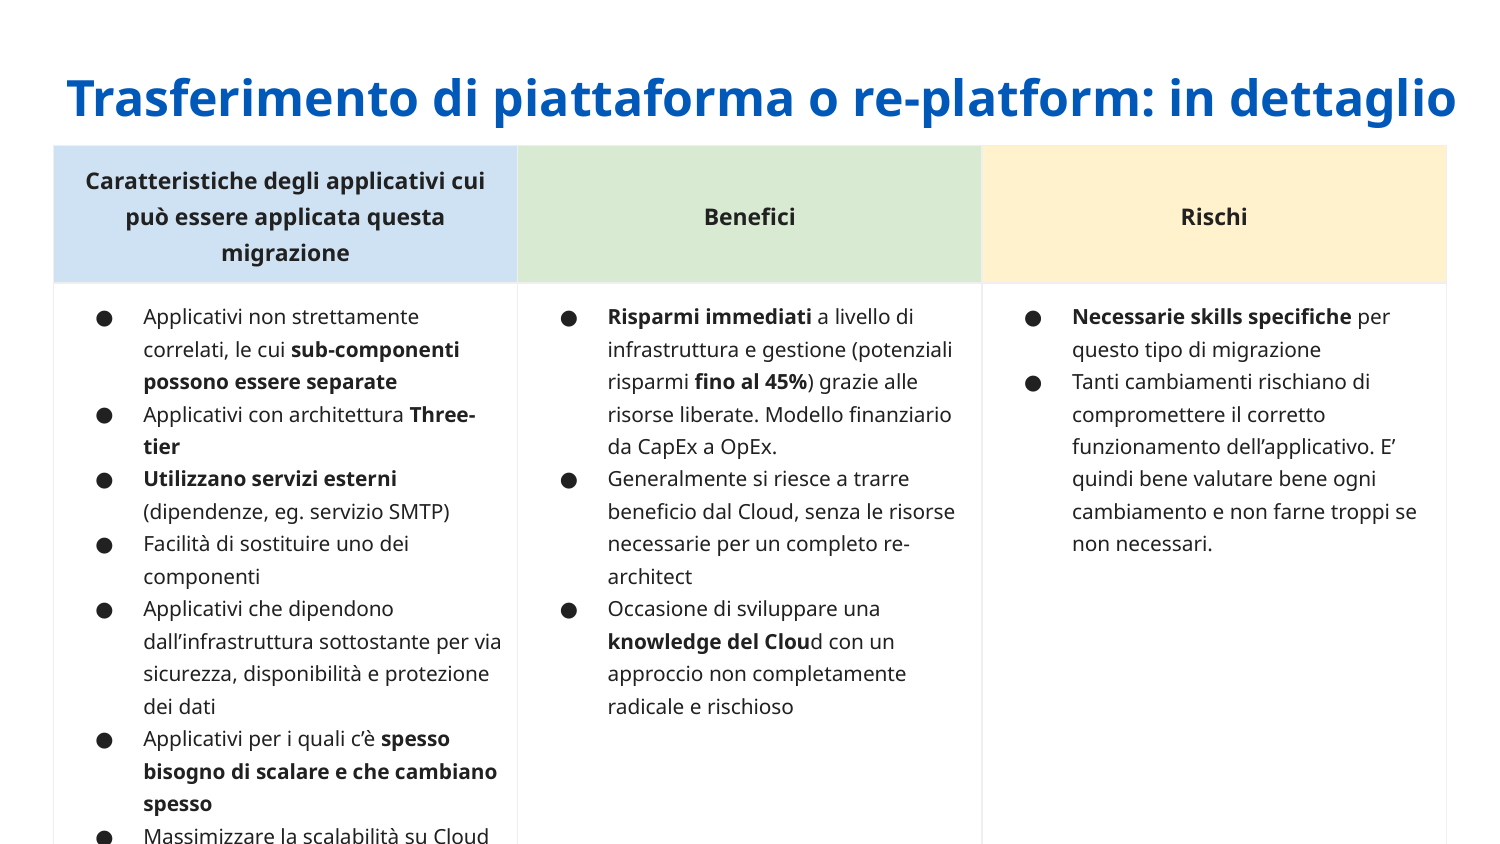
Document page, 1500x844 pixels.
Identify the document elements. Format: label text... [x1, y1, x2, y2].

table_cell Necessarie skills specifiche per questo tipo di migrazione Tanti cambiamenti rischiano di compromettere il corretto funzionamento dell’applicativo. E’ quindi bene valutare bene ogni cambiamento e non farne troppi se non necessari. [983, 284, 1446, 844]
table_cell Applicativi non strettamente correlati, le cui sub-componenti possono essere separate Applicativi con architettura Three-tier Utilizzano servizi esterni (dipendenze, eg. servizio SMTP) Facilità di sostituire uno dei componenti Applicativi che dipendono dall’infrastruttura sottostante per via sicurezza, disponibilità e protezione dei dati Applicativi per i quali c’è spesso bisogno di scalare e che cambiano spesso Massimizzare la scalabilità su Cloud [54, 284, 517, 844]
table_header Caratteristiche degli applicativi cui può essere applicata questa migrazione [54, 146, 517, 282]
title Trasferimento di piattaforma o re-platform: in dettaglio [51, 51, 1480, 146]
table_header Benefici [518, 146, 981, 282]
table_header Rischi [983, 146, 1446, 282]
table_cell Risparmi immediati a livello di infrastruttura e gestione (potenziali risparmi fino al 45%) grazie alle risorse liberate. Modello finanziario da CapEx a OpEx. Generalmente si riesce a trarre beneficio dal Cloud, senza le risorse necessarie per un completo re-architect Occasione di sviluppare una knowledge del Cloud con un approccio non completamente radicale e rischioso [518, 284, 981, 844]
